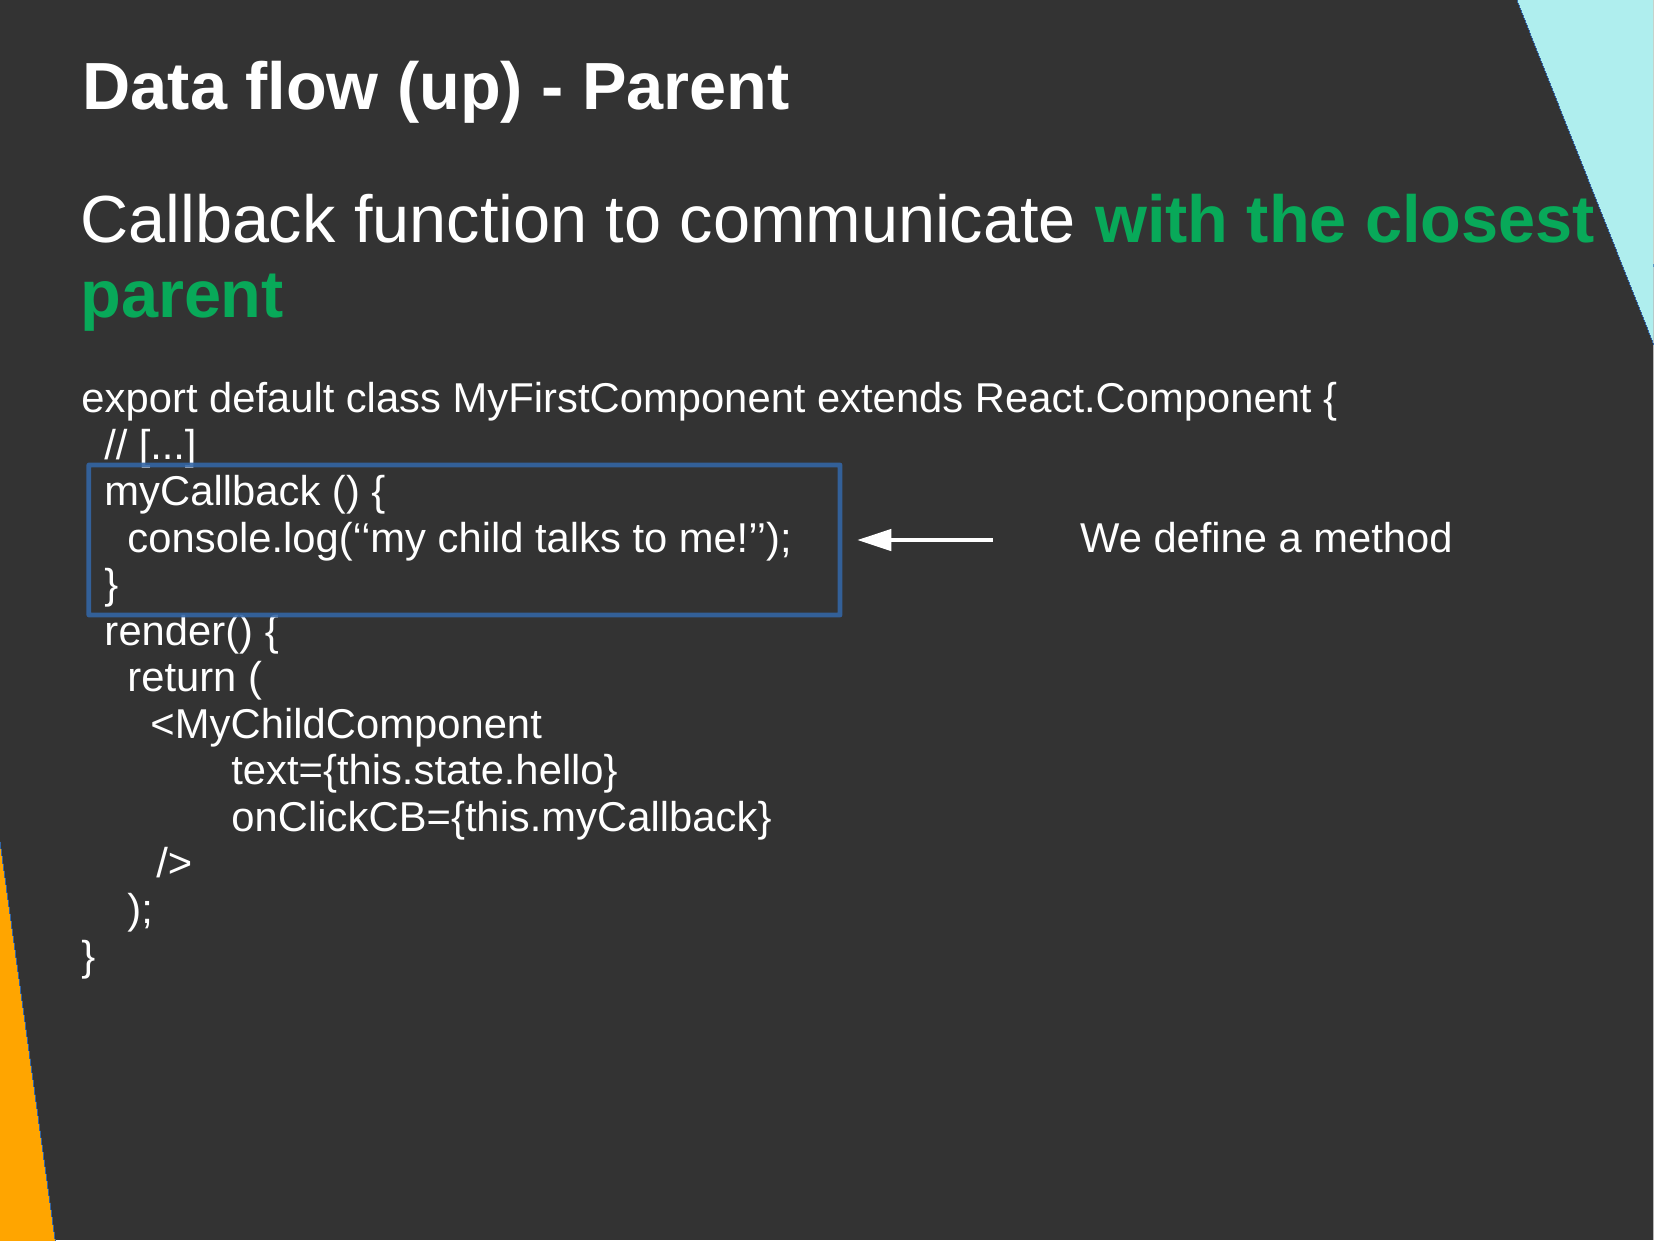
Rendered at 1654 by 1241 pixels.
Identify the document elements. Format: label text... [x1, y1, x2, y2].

title Callback function to communicate with the closest parent [80, 182, 1653, 650]
title export default class MyFirstComponent extends React.Component { // [...] myCallback () { console.log(‘‘my child talks to me!’’); } render() { return ( <MyChildComponent text={this.state.hello} onClickCB={this.myCallback} /> ); } [81, 375, 1654, 1066]
title Data flow (up) - Parent [82, 49, 1111, 125]
text_box We define a method [1080, 435, 1561, 642]
text_box [0, 841, 56, 1241]
text_box [88, 465, 841, 616]
text_box [1517, 0, 1654, 345]
